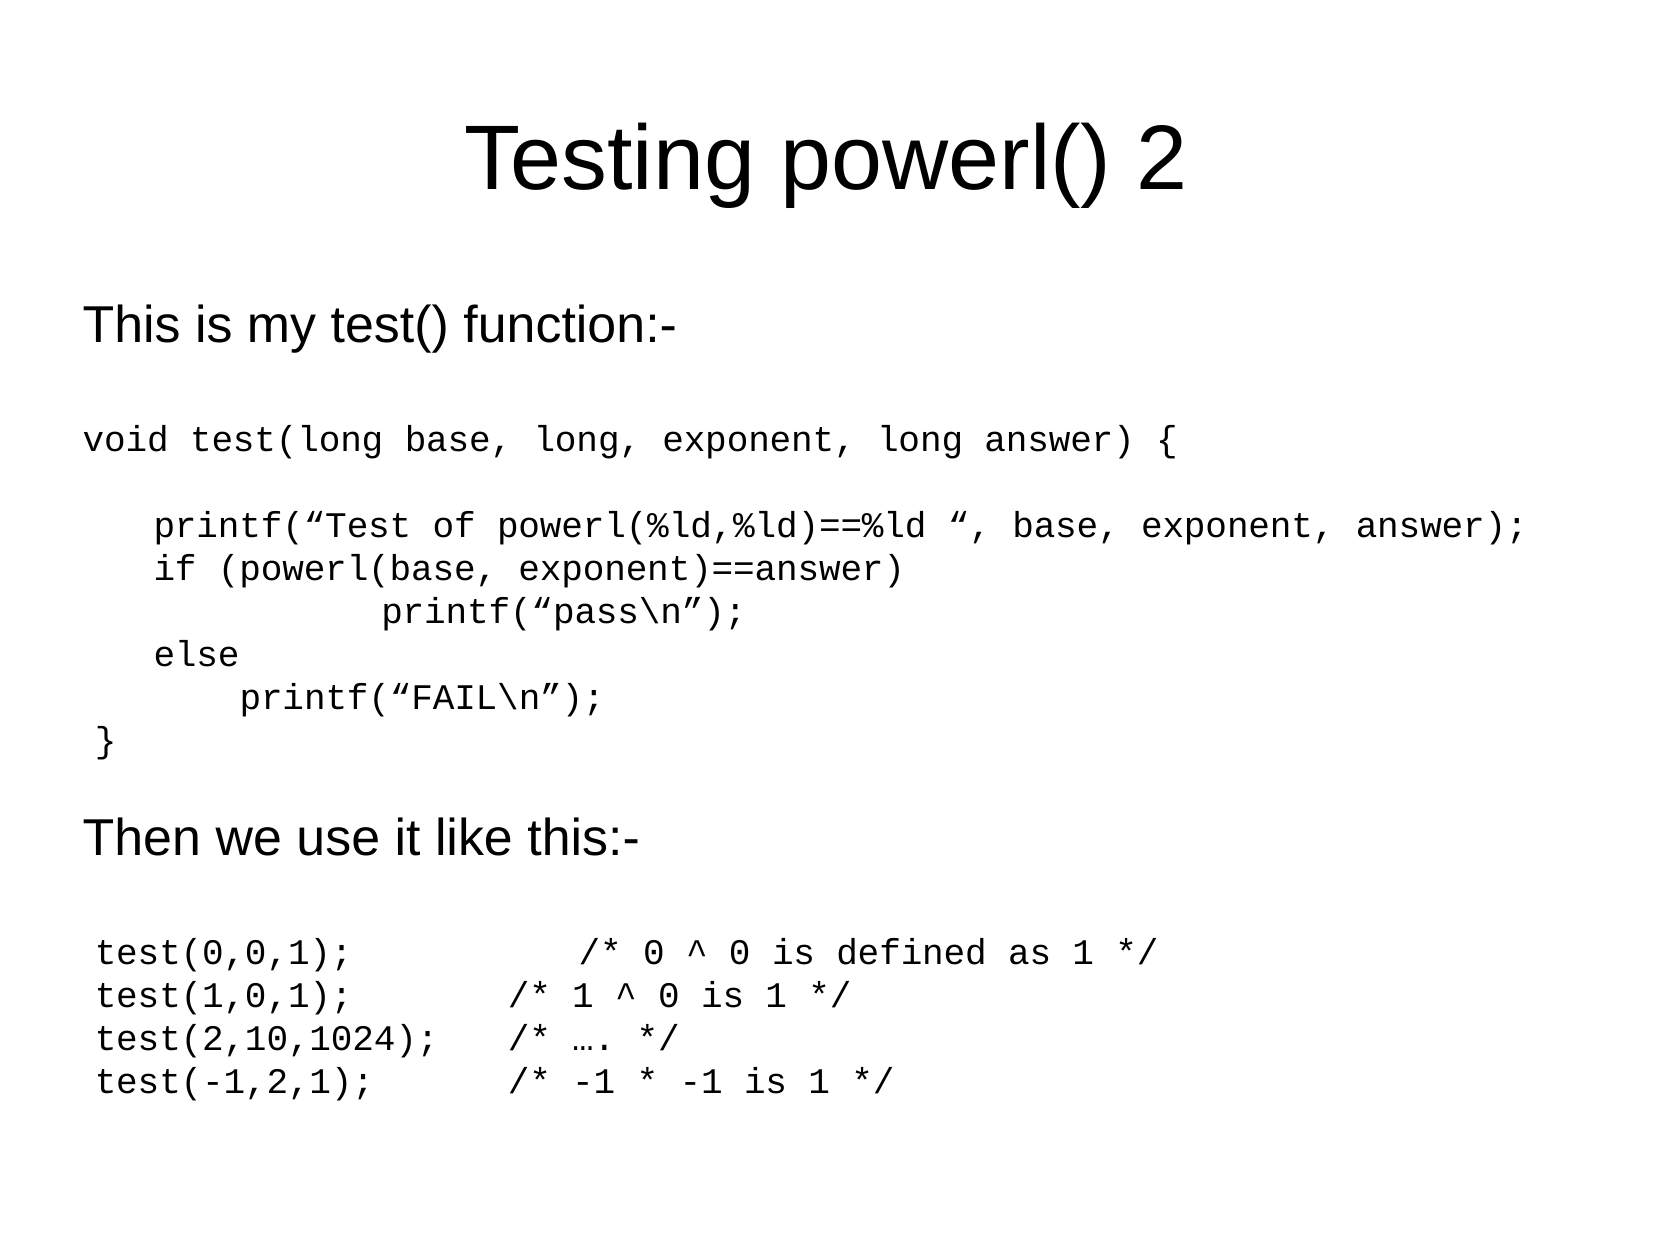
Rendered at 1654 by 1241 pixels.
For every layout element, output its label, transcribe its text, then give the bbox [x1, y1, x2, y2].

subtitle This is my test() function:- void test(long base, long, exponent, long answer) { printf(“Test of powerl(%ld,%ld)==%ld “, base, exponent, answer); if (powerl(base, exponent)==answer) printf(“pass\n”); else printf(“FAIL\n”); } Then we use it like this:- test(0,0,1); /* 0 ^ 0 is defined as 1 */ test(1,0,1); /* 1 ^ 0 is 1 */ test(2,10,1024); /* …. */ test(-1,2,1); /* -1 * -1 is 1 */ [82, 290, 1538, 1140]
title Testing powerl() 2 [82, 49, 1571, 257]
